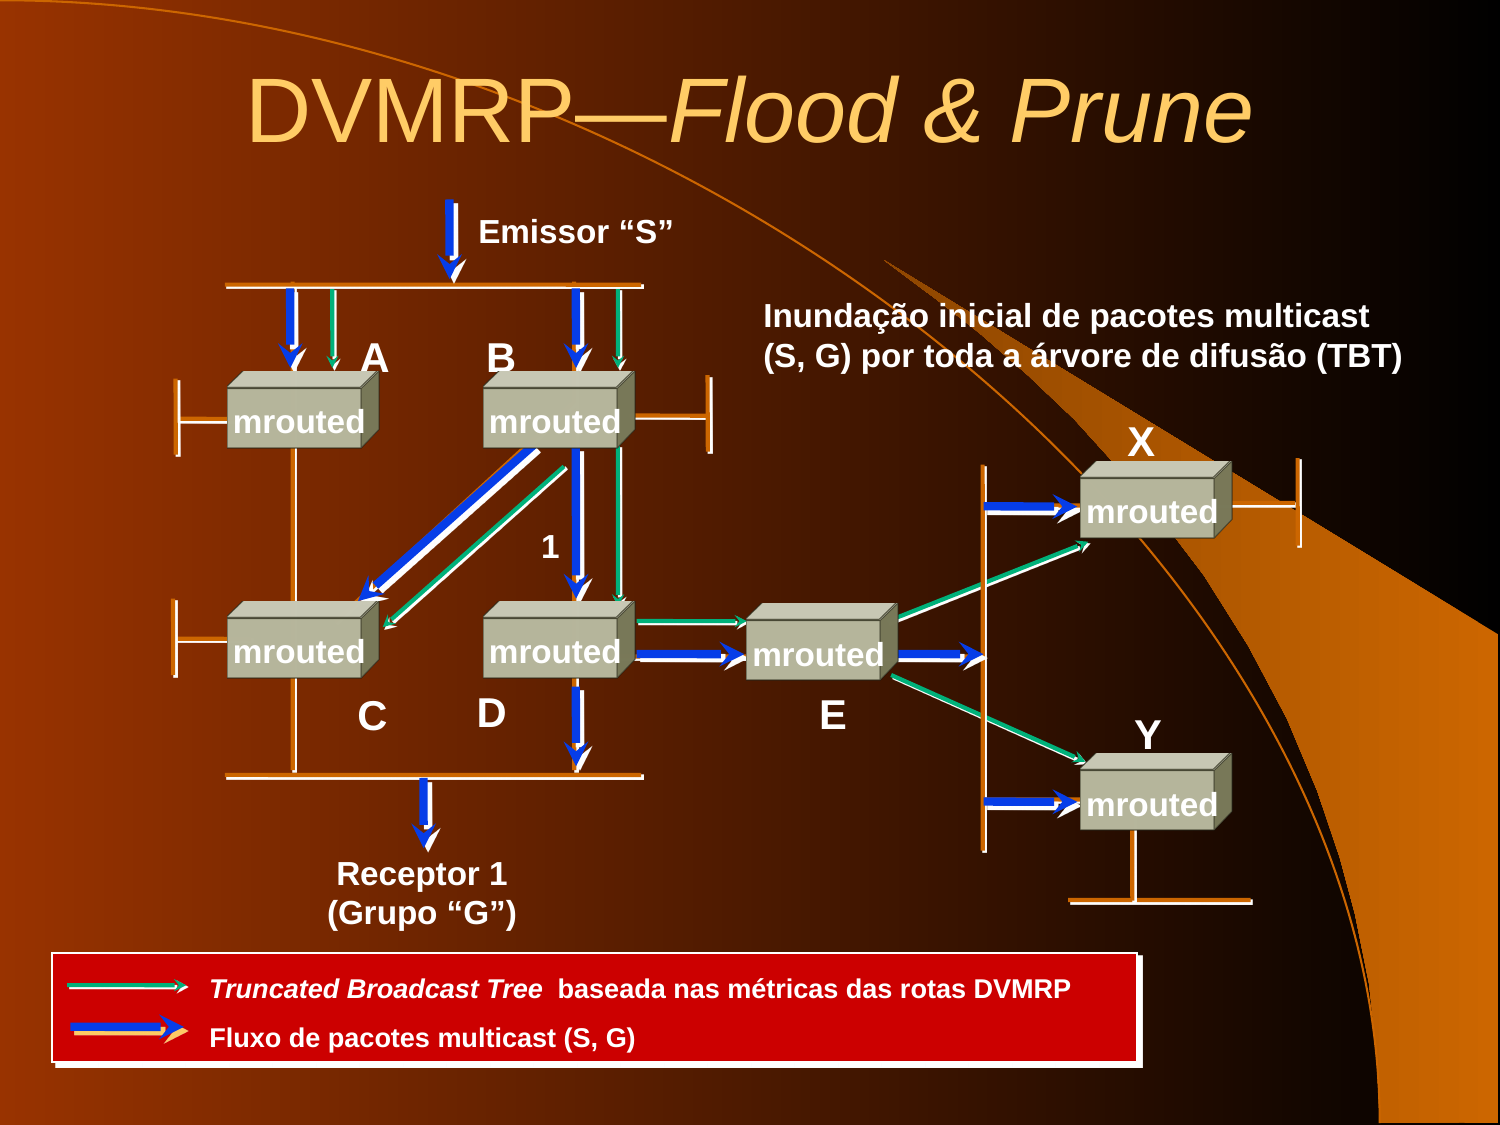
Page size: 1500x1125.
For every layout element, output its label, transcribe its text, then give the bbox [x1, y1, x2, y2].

text_box A [370, 349, 378, 360]
text_box B [495, 359, 508, 368]
text_box Y [1117, 699, 1179, 753]
picture [227, 371, 380, 393]
picture [1080, 753, 1233, 775]
text_box B [495, 348, 506, 355]
picture [746, 603, 899, 625]
text_box mrouted [473, 393, 637, 449]
text_box E [802, 681, 864, 746]
text_box mrouted [217, 622, 381, 679]
picture [483, 601, 636, 622]
text_box mrouted [473, 622, 637, 679]
picture [227, 601, 380, 622]
text_box Truncated Broadcast Tree baseada nas métricas das rotas DVMRP [194, 963, 1092, 1011]
text_box mrouted [1071, 775, 1234, 831]
picture [1080, 461, 1233, 483]
text_box D [454, 678, 529, 745]
text_box mrouted [1071, 483, 1234, 539]
title DVMRP—Flood & Prune [24, 24, 1475, 188]
text_box Receptor 1 (Grupo “G”) [319, 848, 525, 936]
text_box mrouted [217, 393, 381, 449]
text_box [52, 952, 1138, 1063]
text_box B [469, 322, 533, 389]
text_box X [1110, 406, 1172, 461]
text_box A [343, 322, 402, 389]
text_box Inundação inicial de pacotes multicast (S, G) por toda a árvore de difusão (TBT) [749, 287, 1425, 382]
text_box Emissor “S” [471, 206, 682, 254]
picture [483, 371, 636, 393]
text_box Fluxo de pacotes multicast (S, G) [194, 1012, 654, 1061]
text_box mrouted [737, 625, 901, 681]
text_box 1 [522, 515, 571, 575]
text_box C [340, 680, 399, 747]
